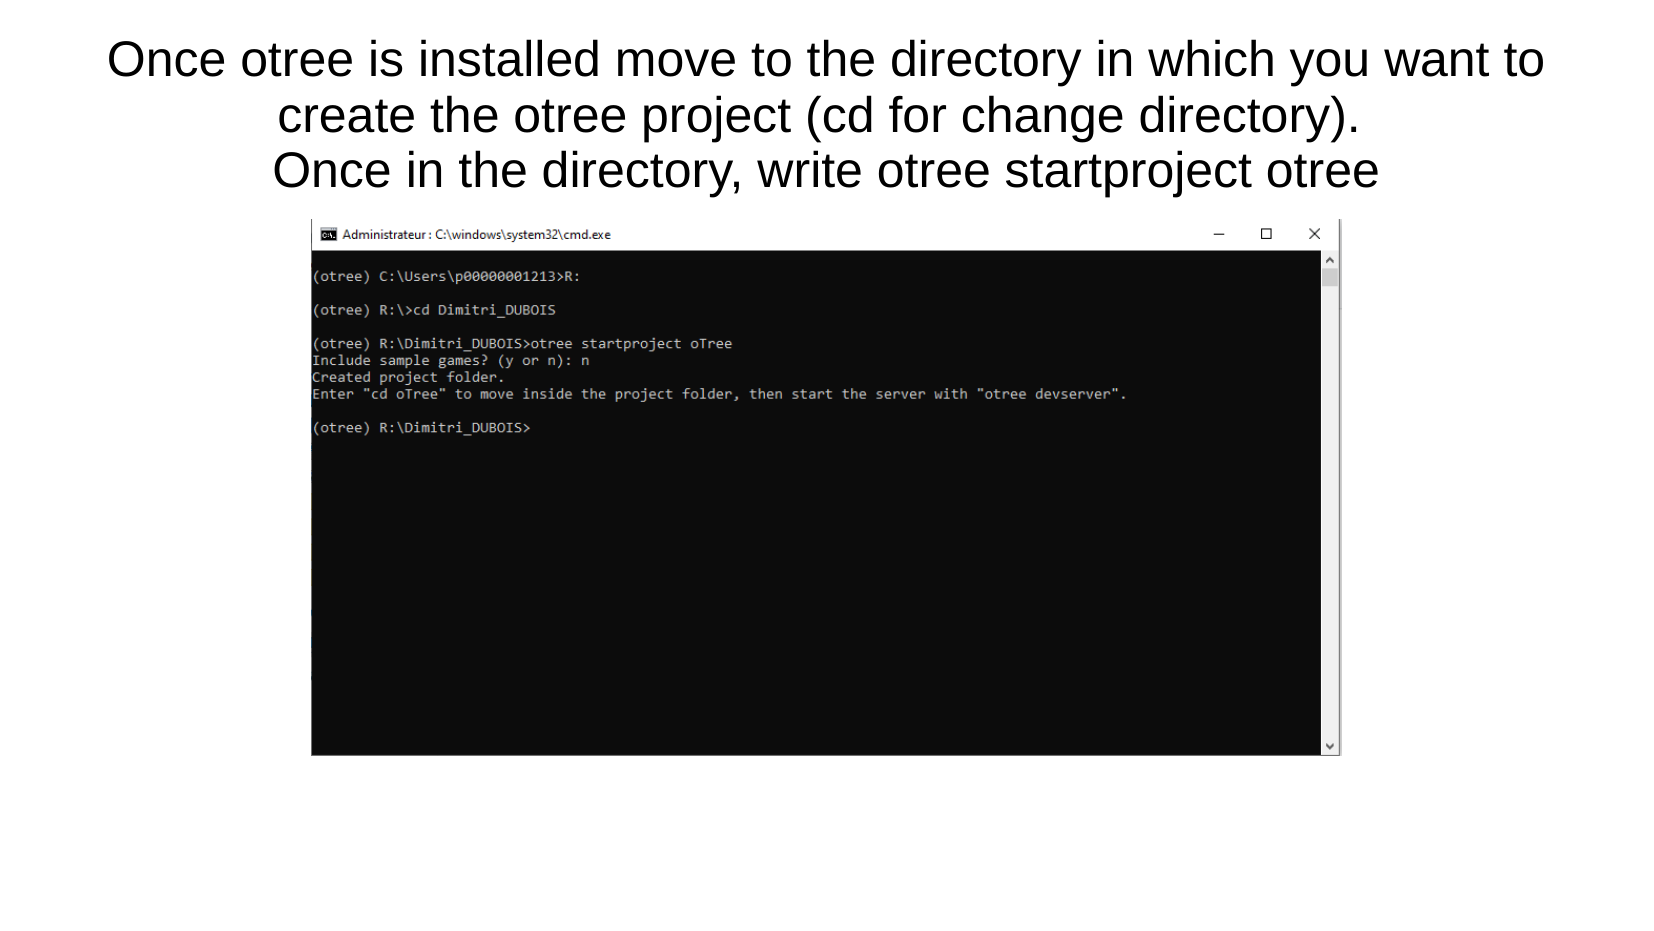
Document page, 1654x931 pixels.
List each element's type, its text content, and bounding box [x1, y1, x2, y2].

picture [311, 219, 1342, 756]
title Once otree is installed move to the directory in which you want to create the otree project (cd for change directory). Once in the directory, write otree startproject otree [82, 31, 1571, 199]
